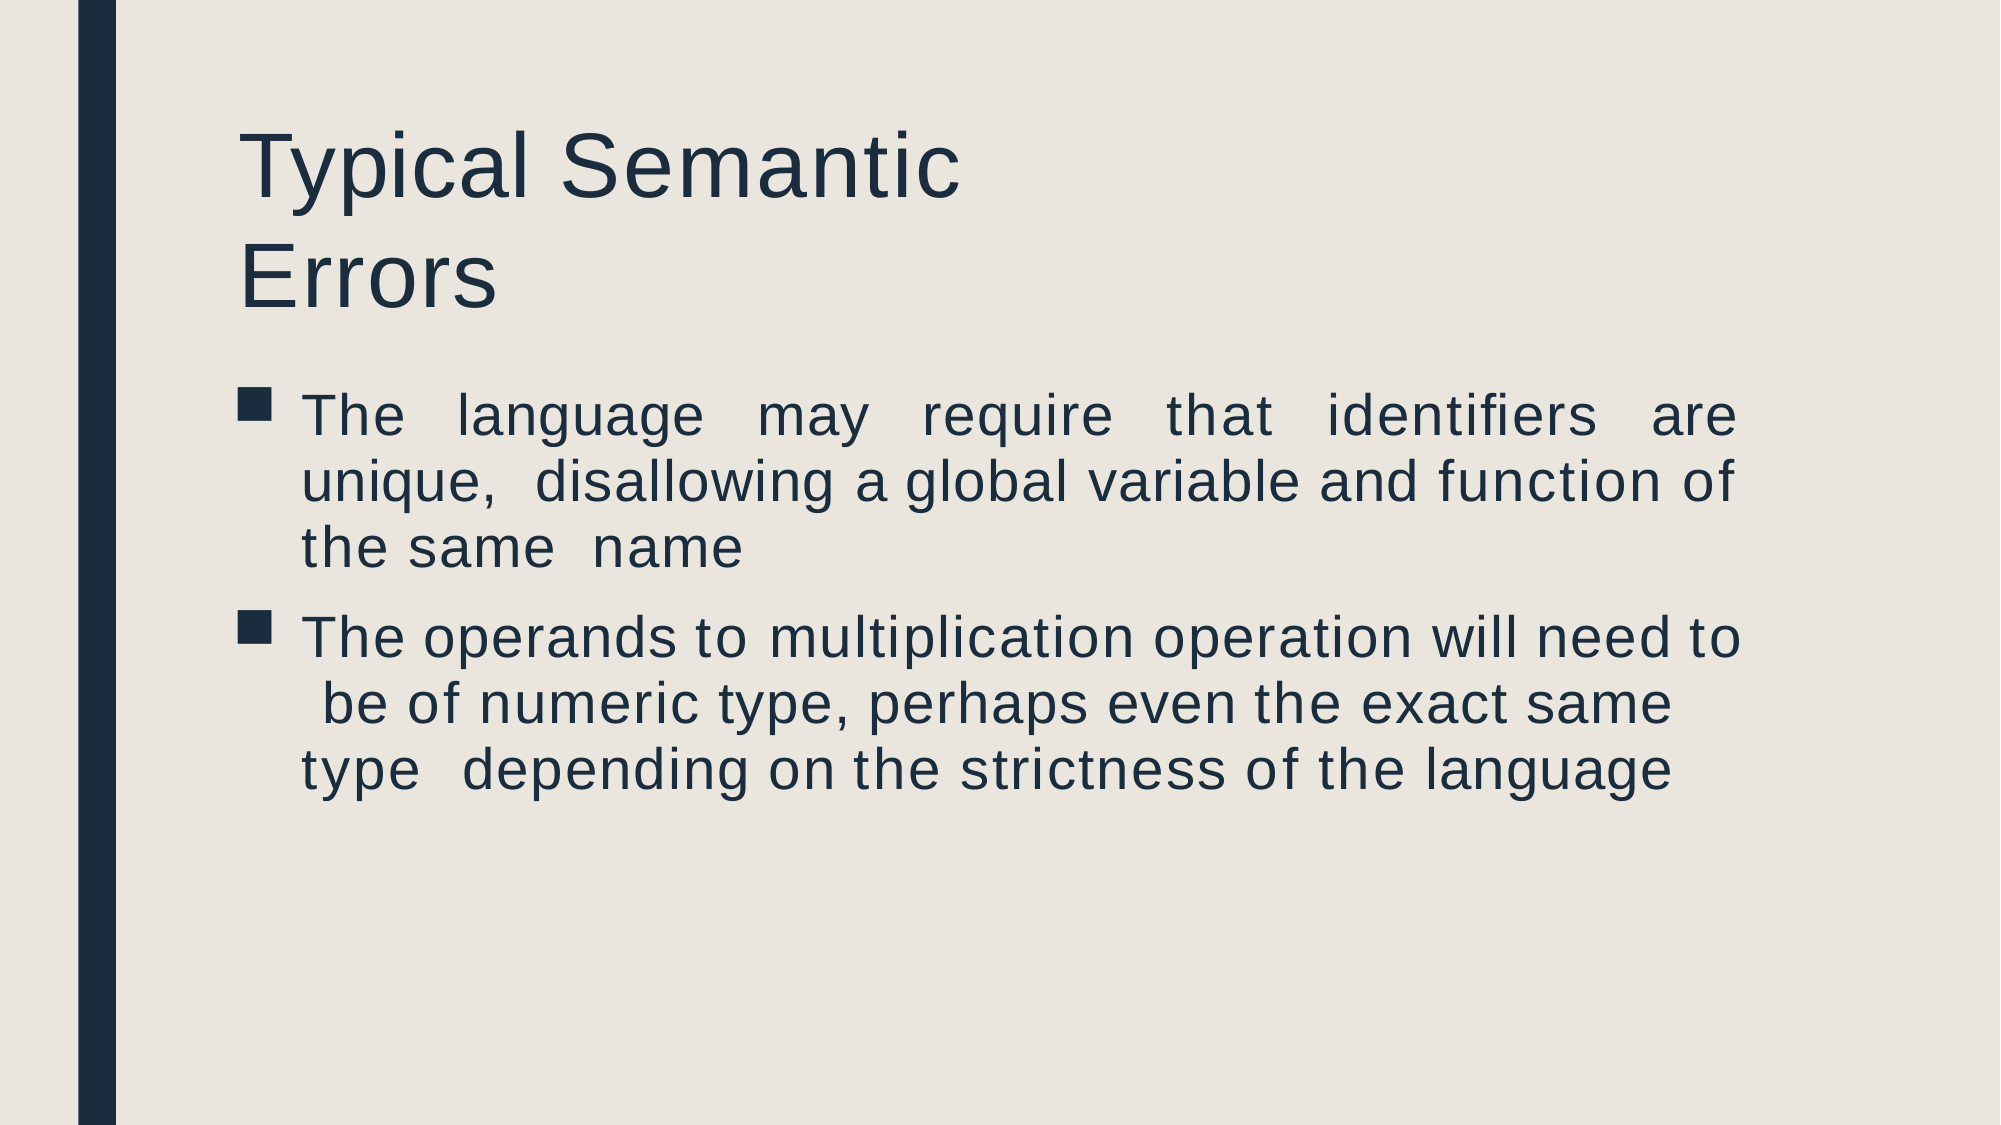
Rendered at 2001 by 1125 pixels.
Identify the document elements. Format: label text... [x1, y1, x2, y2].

text_box The language may require that identiﬁers are unique, disallowing a global variable and function of the same name The operands to multiplication operation will need to be of numeric type, perhaps even the exact same type depending on the strictness of the language [230, 373, 1762, 802]
title Typical Semantic Errors [236, 103, 1247, 326]
